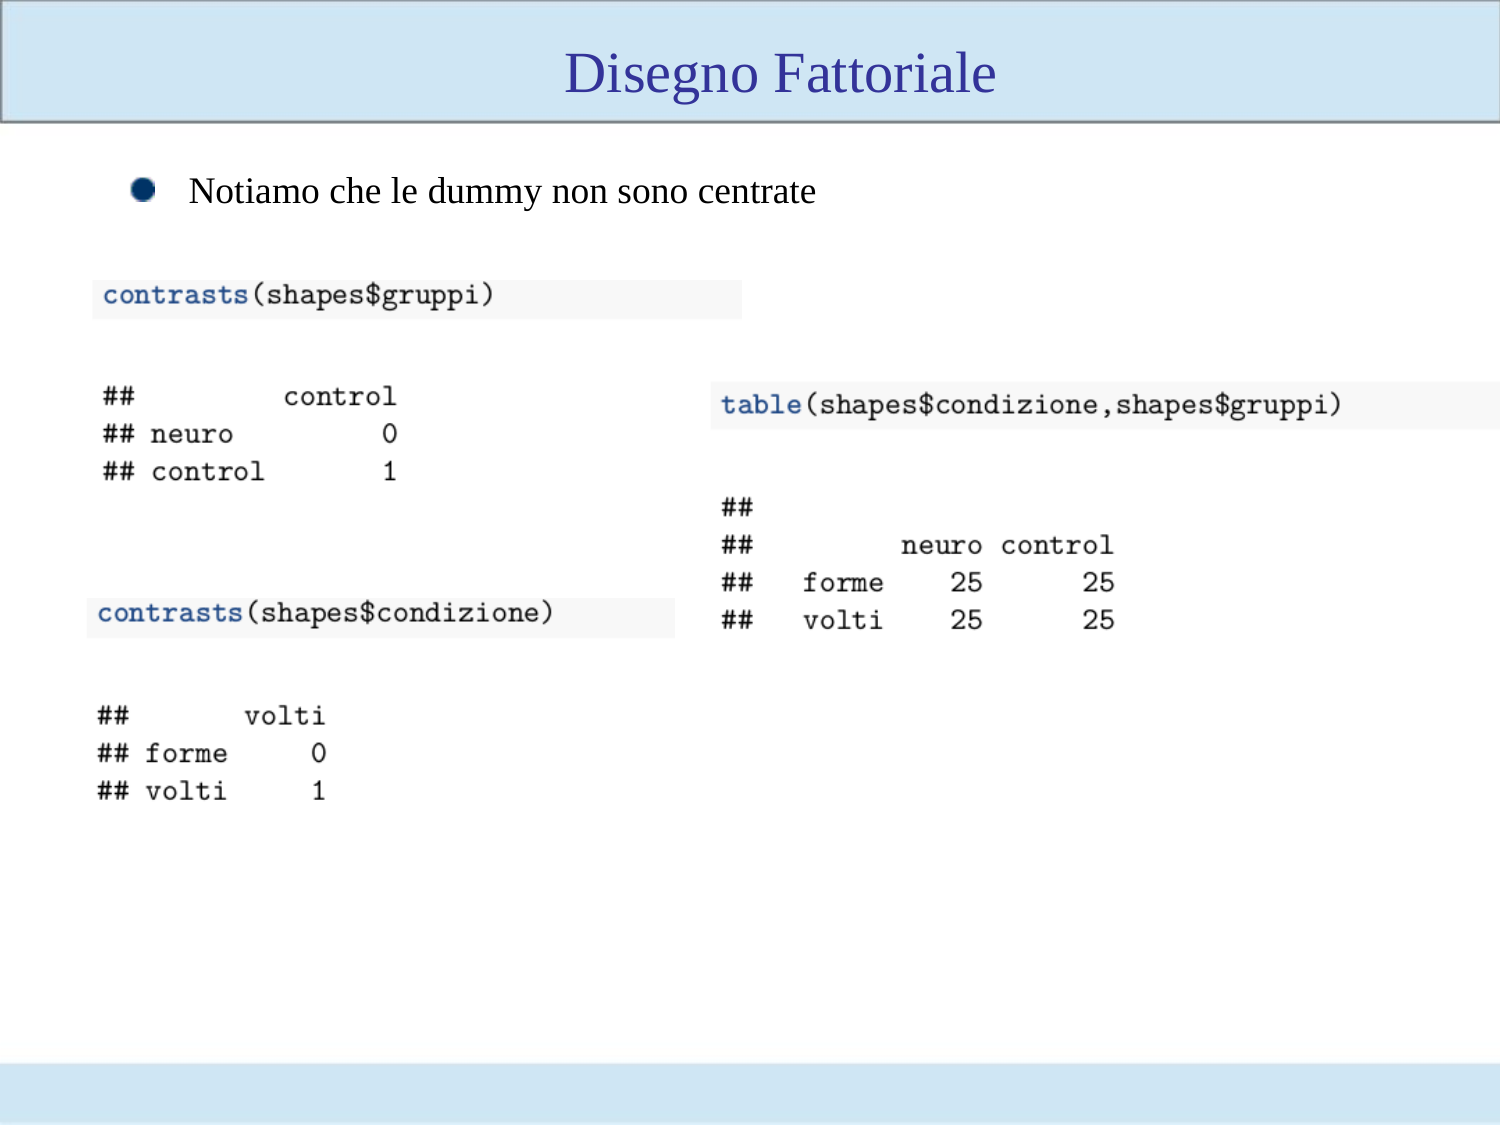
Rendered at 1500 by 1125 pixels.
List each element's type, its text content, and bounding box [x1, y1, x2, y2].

text_box Notiamo che le dummy non sono centrate [112, 157, 1476, 219]
picture [0, 0, 1500, 1125]
title Disegno Fattoriale [249, 21, 1313, 117]
